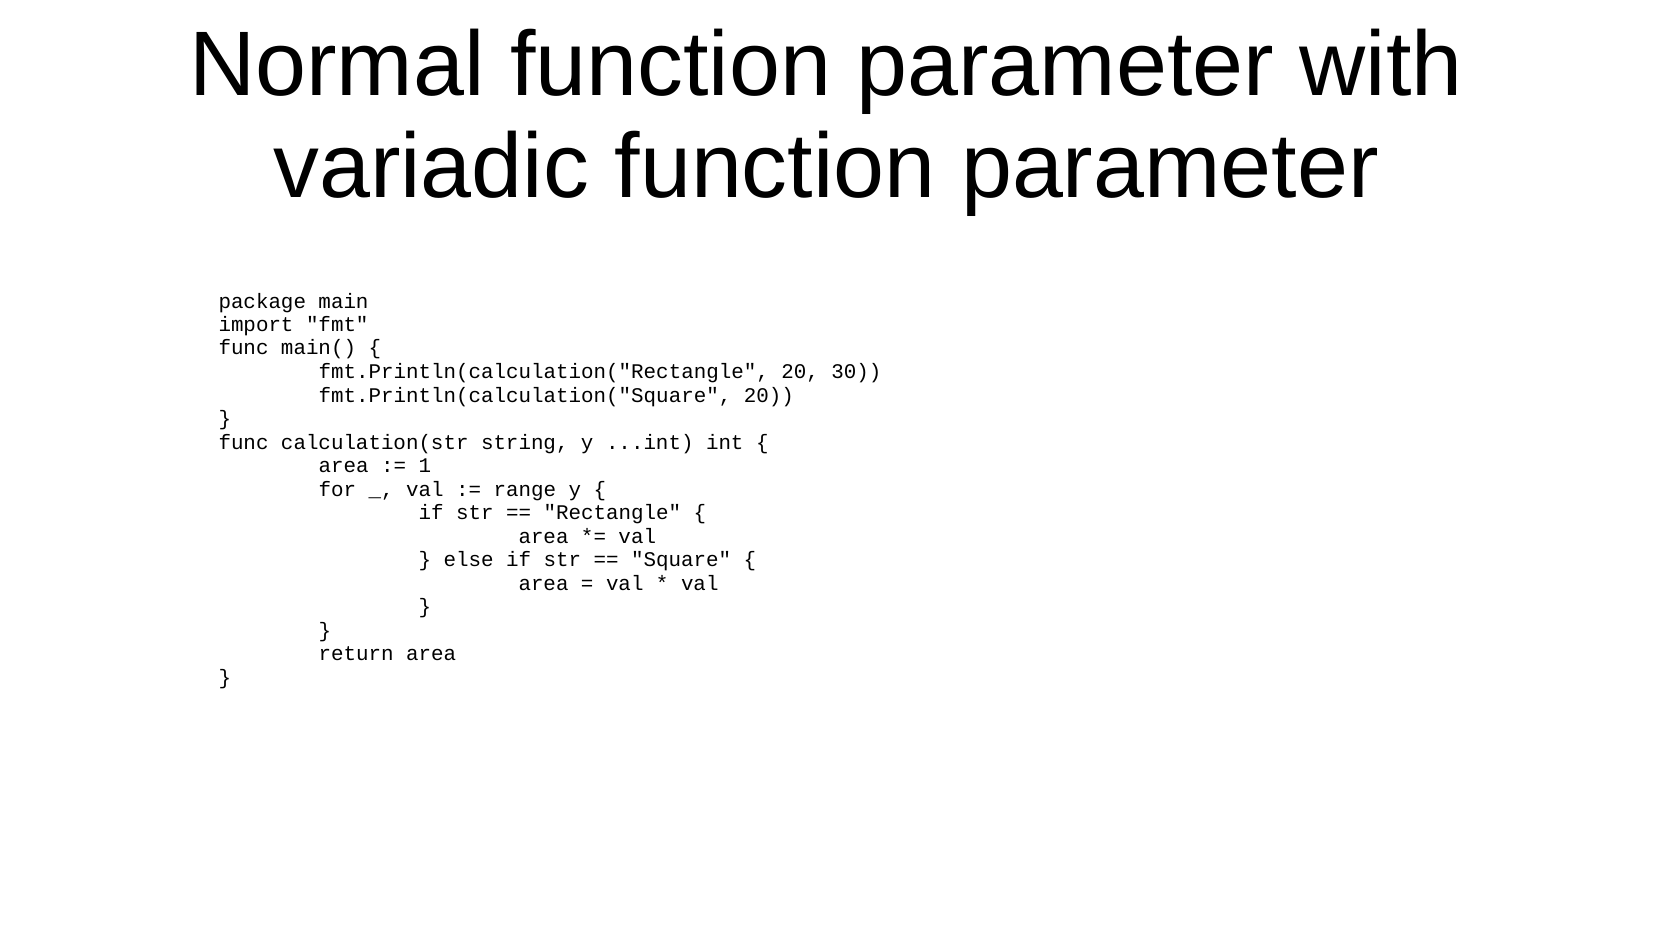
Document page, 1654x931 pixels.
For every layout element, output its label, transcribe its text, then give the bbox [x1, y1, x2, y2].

title Normal function parameter with variadic function parameter [82, 12, 1571, 218]
text_box package main import "fmt" func main() { fmt.Println(calculation("Rectangle", 20, 30)) fmt.Println(calculation("Square", 20)) } func calculation(str string, y ...int) int { area := 1 for _, val := range y { if str == "Rectangle" { area *= val } else if str == "Square" { area = val * val } } return area } [203, 283, 1182, 827]
